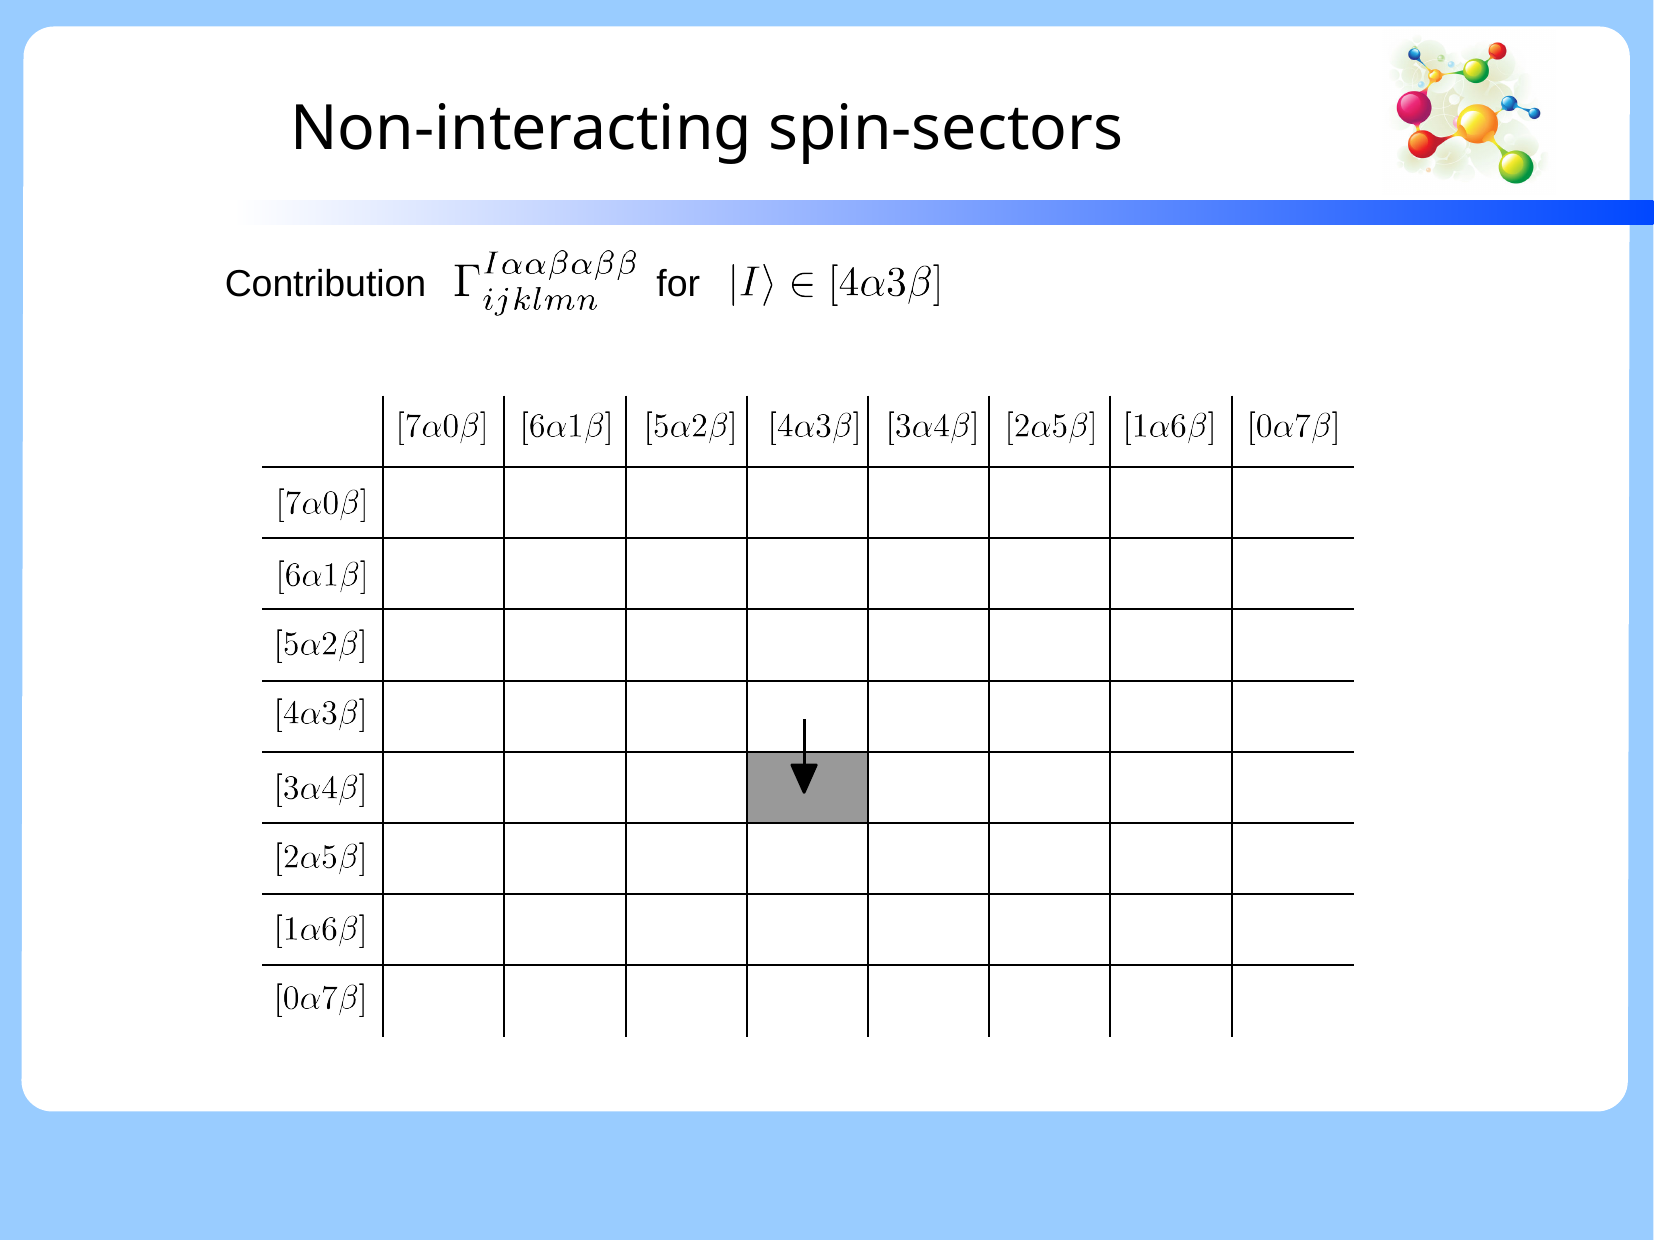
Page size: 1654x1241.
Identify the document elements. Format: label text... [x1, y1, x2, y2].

table_cell [748, 610, 867, 680]
table_cell [505, 682, 625, 751]
picture [1382, 29, 1556, 195]
table_header [990, 396, 1109, 466]
picture [399, 411, 485, 445]
table_cell [627, 966, 746, 1037]
table_cell [1233, 753, 1354, 822]
table_cell [869, 824, 988, 893]
table_cell [869, 468, 988, 537]
table_cell [990, 468, 1109, 537]
table_cell [1233, 895, 1354, 964]
table_cell [1233, 468, 1354, 537]
table_cell [869, 895, 988, 964]
table_cell [990, 682, 1109, 751]
table_cell [748, 468, 867, 537]
table_cell [1233, 610, 1354, 680]
table_cell [384, 539, 503, 608]
table_cell [956, 201, 961, 224]
picture [277, 983, 364, 1017]
table_cell [627, 824, 746, 893]
table_header [1111, 396, 1231, 466]
table_cell [1233, 966, 1354, 1037]
table_cell [505, 824, 625, 893]
table_cell [505, 966, 625, 1037]
table_cell [869, 753, 988, 822]
picture [279, 560, 365, 594]
table_header [262, 396, 382, 466]
table_cell [262, 682, 382, 751]
table_cell [1111, 468, 1231, 537]
table_cell [262, 753, 382, 822]
table_header [627, 396, 746, 466]
table_cell [869, 610, 988, 680]
table_cell [384, 753, 503, 822]
table_cell [748, 682, 867, 751]
table_cell [384, 682, 503, 751]
table_cell [262, 539, 382, 608]
table_cell [627, 753, 746, 822]
table_cell [748, 966, 867, 1037]
table_cell [627, 610, 746, 680]
table_cell [262, 895, 382, 964]
table_header [869, 396, 988, 466]
table_cell [990, 966, 1109, 1037]
table_cell [990, 539, 1109, 608]
picture [454, 250, 636, 316]
table_cell [990, 610, 1109, 680]
table_cell [873, 201, 877, 224]
table_cell [1111, 753, 1231, 822]
picture [277, 842, 364, 876]
picture [277, 629, 364, 663]
table_cell [1111, 966, 1231, 1037]
text_box Contribution for [636, 255, 1471, 312]
picture [1126, 411, 1213, 445]
table_cell [869, 539, 988, 608]
picture [647, 411, 734, 445]
text_box Contribution for [210, 255, 454, 312]
picture [277, 698, 364, 732]
title Non-interacting spin-sectors [82, 49, 1332, 201]
picture [889, 411, 976, 445]
table_header [1233, 396, 1354, 466]
table_cell [1111, 824, 1231, 893]
picture [279, 488, 365, 522]
table_cell [1111, 610, 1231, 680]
table_cell [1233, 824, 1354, 893]
table_cell [1233, 539, 1354, 608]
table_cell [990, 753, 1109, 822]
list [82, 277, 1571, 1069]
table_cell [869, 682, 988, 751]
picture [771, 411, 858, 445]
table_cell [990, 824, 1109, 893]
table_cell [627, 895, 746, 964]
table_cell [505, 753, 625, 822]
table_cell [990, 895, 1109, 964]
table_cell [384, 966, 503, 1037]
table_cell [1233, 682, 1354, 751]
table_cell [505, 468, 625, 537]
table_header [748, 396, 867, 466]
picture [1250, 411, 1337, 445]
table_cell [505, 539, 625, 608]
table_cell [505, 895, 625, 964]
table_cell [748, 895, 867, 964]
table_cell [869, 966, 988, 1037]
table_cell [627, 682, 746, 751]
table_header [384, 396, 503, 466]
table_cell [627, 468, 746, 537]
table_cell [384, 468, 503, 537]
table_cell [1111, 895, 1231, 964]
picture [732, 263, 939, 306]
picture [523, 411, 610, 445]
table_cell [627, 539, 746, 608]
table_cell [384, 895, 503, 964]
table_cell [262, 468, 382, 537]
table_cell [384, 824, 503, 893]
table_cell [1111, 539, 1231, 608]
table_cell [748, 824, 867, 893]
table_cell [262, 966, 382, 1037]
picture [277, 773, 364, 807]
table_cell [262, 610, 382, 680]
table_cell [262, 824, 382, 893]
table_cell [748, 539, 867, 608]
picture [277, 914, 364, 948]
table_cell [505, 610, 625, 680]
table_cell [1111, 682, 1231, 751]
table_cell [384, 610, 503, 680]
picture [1008, 411, 1094, 445]
table_cell [748, 753, 867, 822]
table_header [505, 396, 625, 466]
